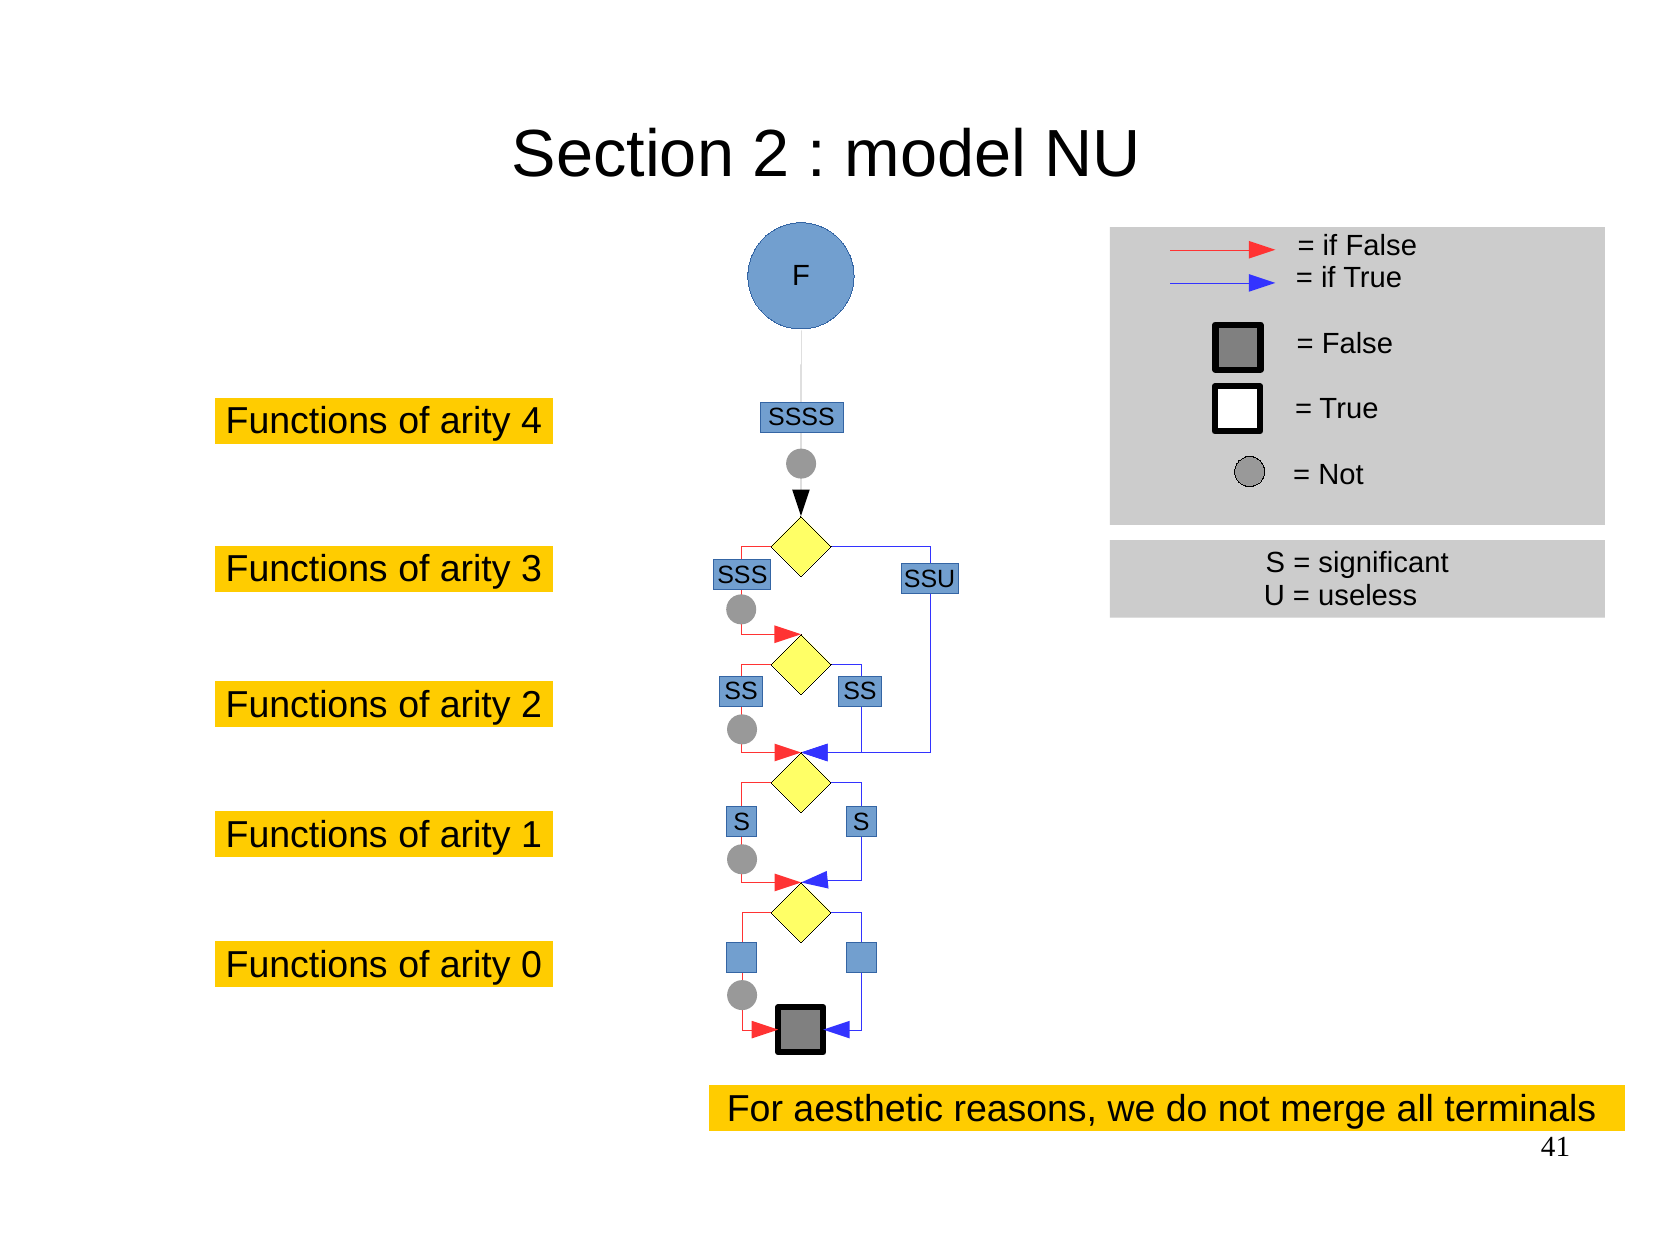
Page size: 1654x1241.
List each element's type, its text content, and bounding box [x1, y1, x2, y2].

text_box [778, 1007, 824, 1053]
text_box S = significant U = useless [1109, 540, 1605, 618]
text_box = if False = if True = False = True = Not [1109, 227, 1605, 525]
text_box [727, 980, 758, 1011]
text_box [1234, 456, 1265, 487]
text_box [786, 448, 817, 479]
text_box [771, 883, 831, 943]
text_box S [726, 806, 757, 837]
text_box S [846, 806, 877, 837]
text_box [1215, 386, 1261, 432]
text_box F [747, 222, 855, 329]
text_box [771, 753, 831, 813]
text_box Functions of arity 0 [215, 941, 553, 987]
text_box [846, 942, 877, 973]
text_box For aesthetic reasons, we do not merge all terminals [709, 1085, 1625, 1131]
text_box [727, 844, 758, 875]
text_box SSS [713, 559, 771, 590]
text_box Functions of arity 2 [215, 681, 553, 727]
text_box [726, 942, 757, 973]
text_box SSSS [760, 402, 844, 433]
text_box Functions of arity 1 [215, 811, 553, 857]
text_box [726, 594, 757, 625]
text_box SS [719, 676, 763, 707]
text_box SS [838, 676, 882, 707]
text_box [771, 635, 832, 695]
text_box Functions of arity 3 [215, 546, 553, 592]
text_box Functions of arity 4 [215, 398, 553, 444]
text_box [771, 516, 832, 577]
title Section 2 : model NU [82, 49, 1571, 257]
text_box [1215, 324, 1261, 370]
text_box SSU [901, 563, 959, 594]
text_box [727, 714, 758, 745]
